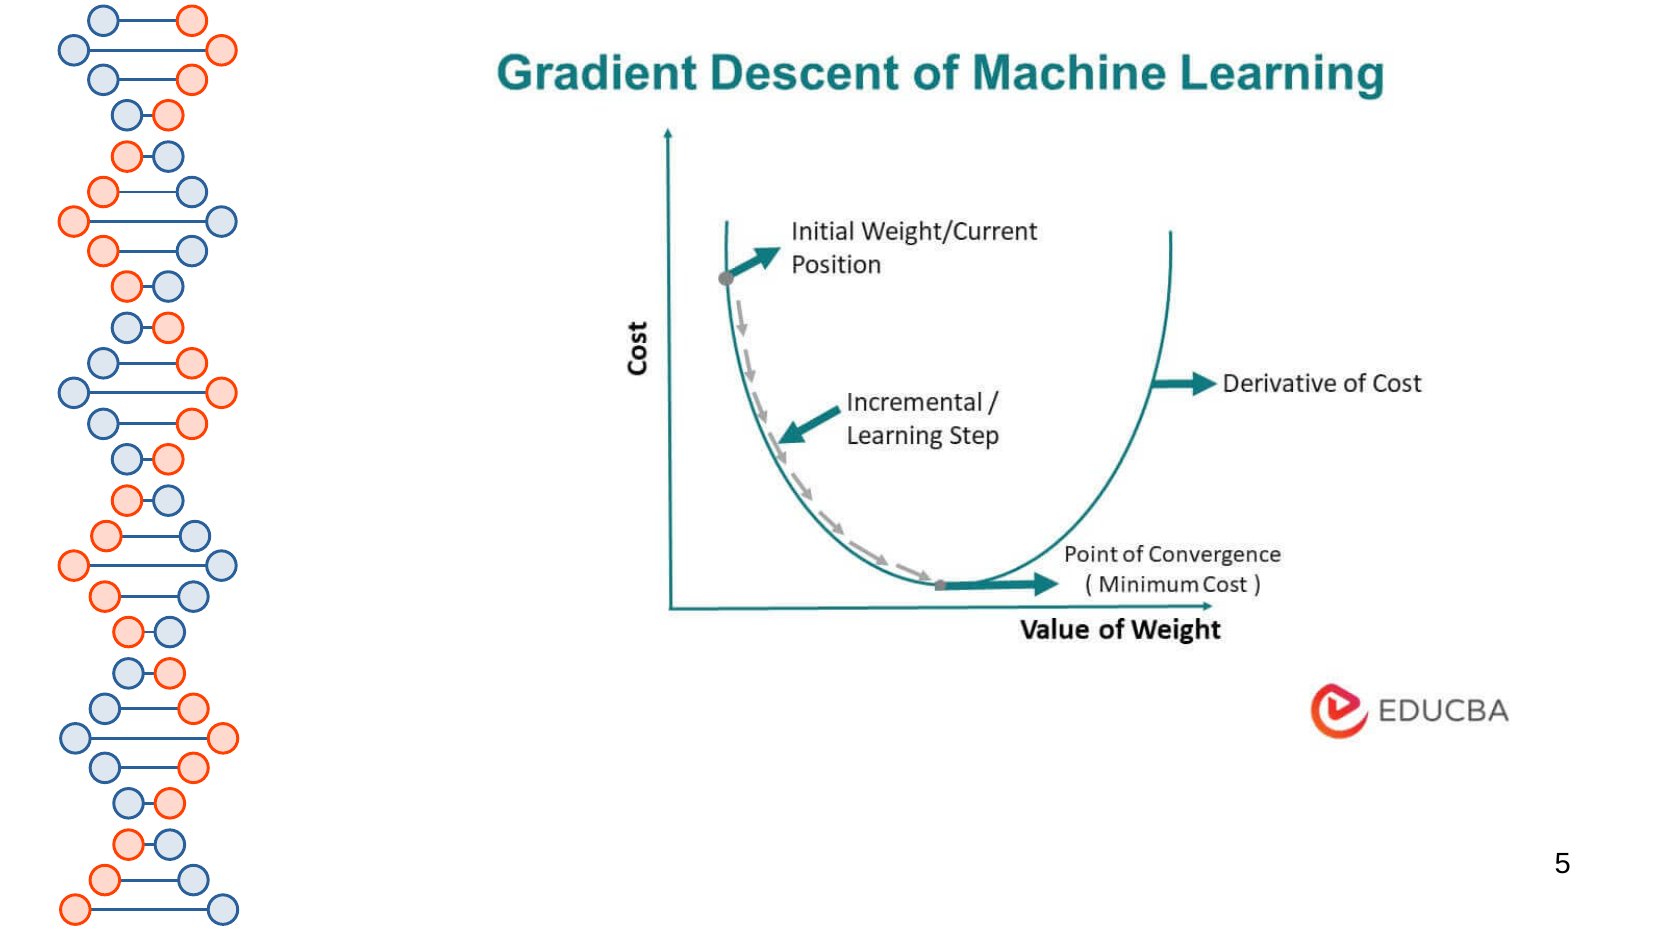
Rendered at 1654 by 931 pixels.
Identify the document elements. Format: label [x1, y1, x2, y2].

picture [260, 18, 1593, 768]
